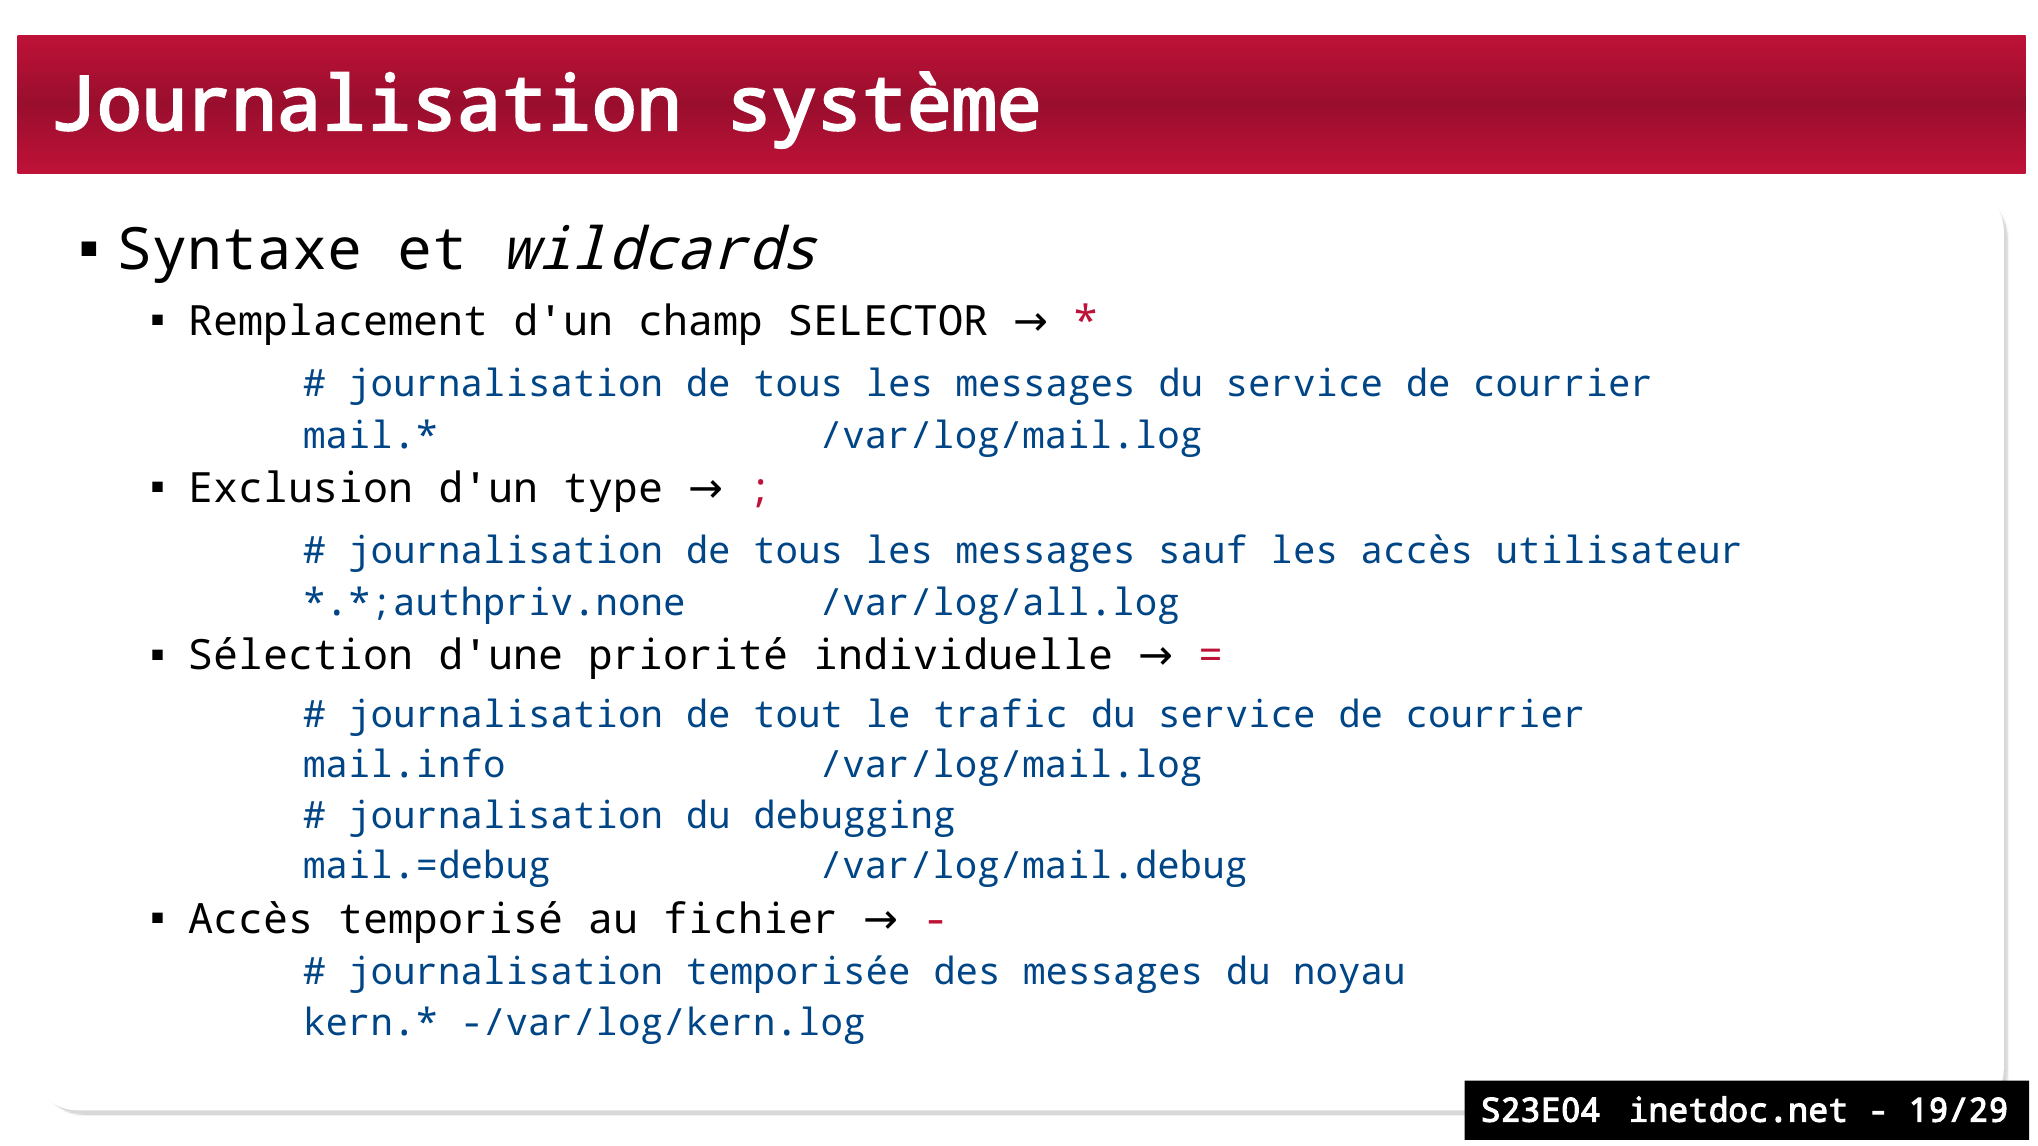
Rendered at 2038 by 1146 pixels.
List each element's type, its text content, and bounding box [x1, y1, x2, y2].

text_box Journalisation système [17, 35, 2026, 174]
text_box S23E04 inetdoc.net - <numéro>/29 [1464, 1080, 2030, 1140]
text_box Syntaxe et wildcards Remplacement d'un champ SELECTOR → * # journalisation de tous les messages du service de courrier mail.* /var/log/mail.log Exclusion d'un type → ; # journalisation de tous les messages sauf les accès utilisateur *.*;authpriv.none /var/log/all.log Sélection d'une priorité individuelle → = # journalisation de tout le trafic du service de courrier mail.info /var/log/mail.log # journalisation du debugging mail.=debug /var/log/mail.debug Accès temporisé au fichier → - # journalisation temporisée des messages du noyau kern.* -/var/log/kern.log [35, 188, 2004, 1111]
